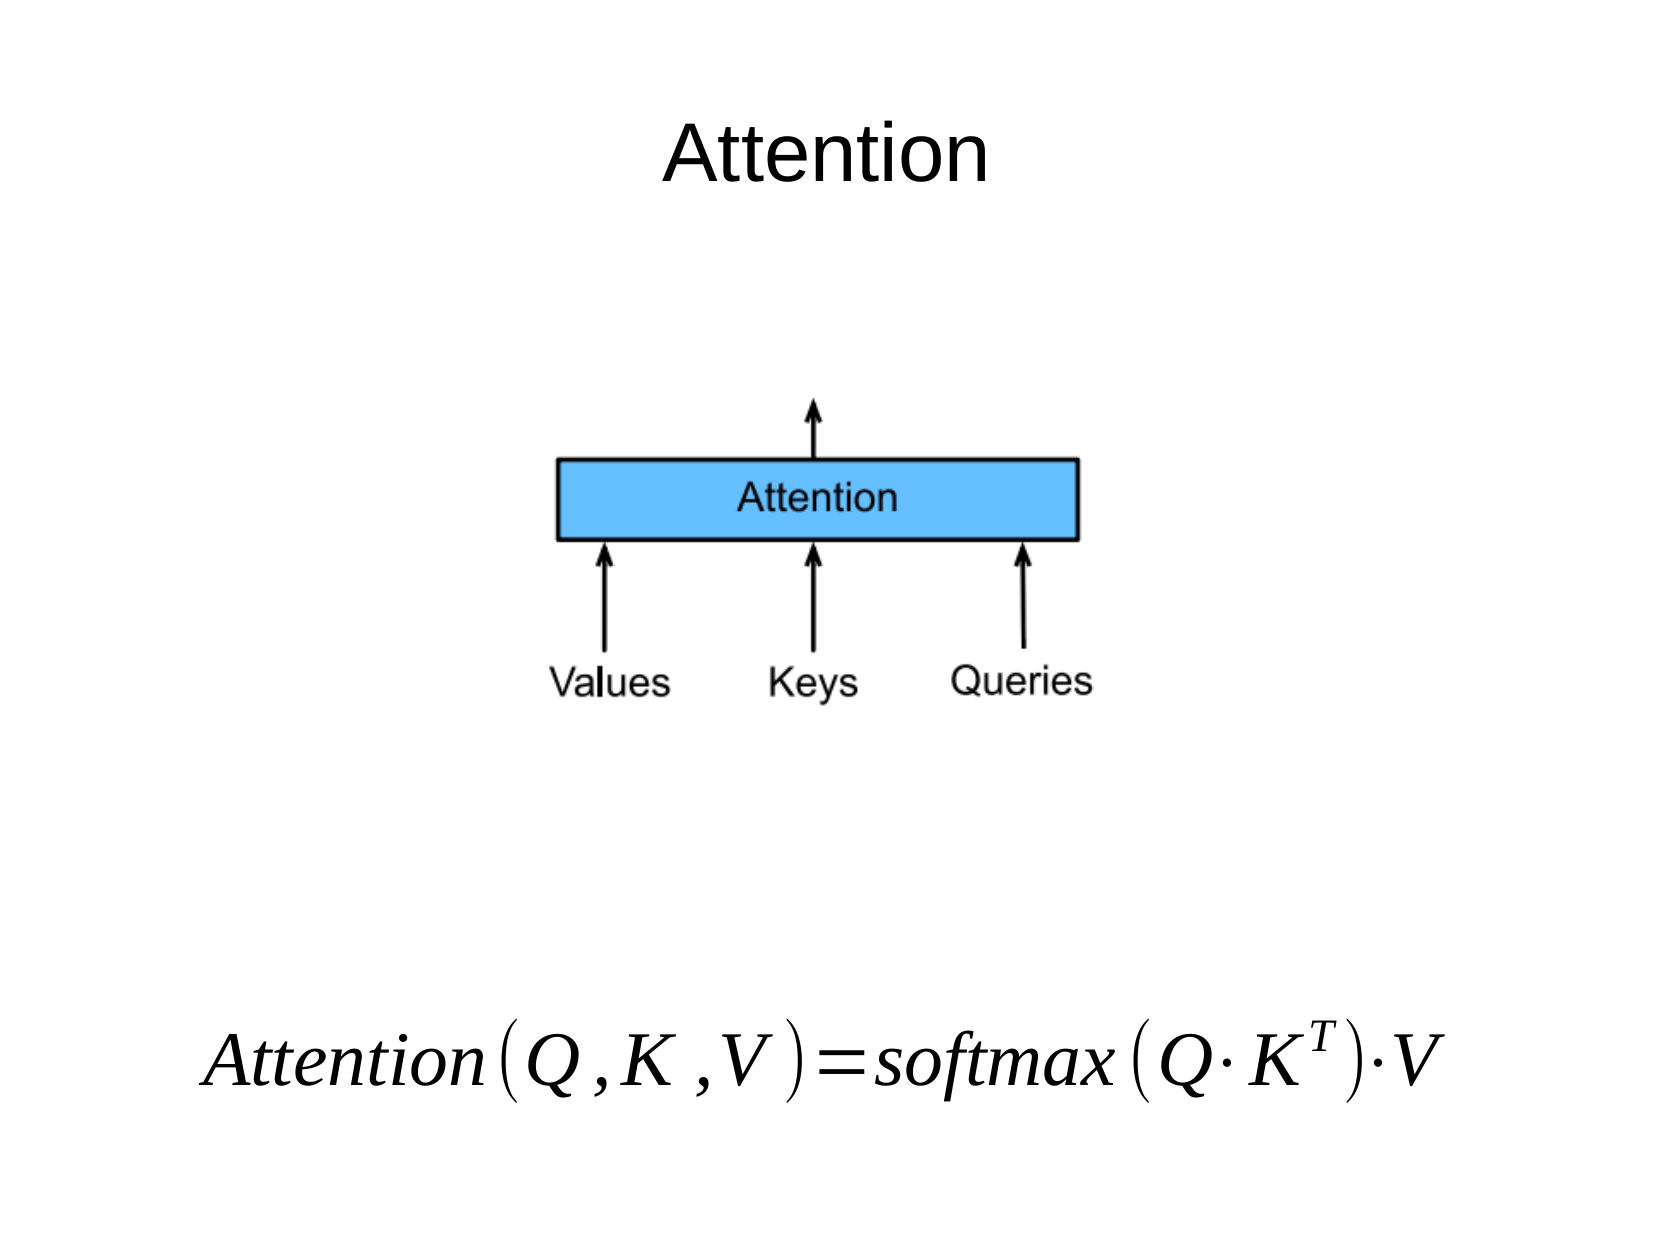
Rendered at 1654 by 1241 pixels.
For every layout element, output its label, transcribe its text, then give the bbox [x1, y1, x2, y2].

picture [495, 374, 1128, 723]
title Attention [82, 16, 1571, 290]
chart [173, 1007, 1471, 1111]
